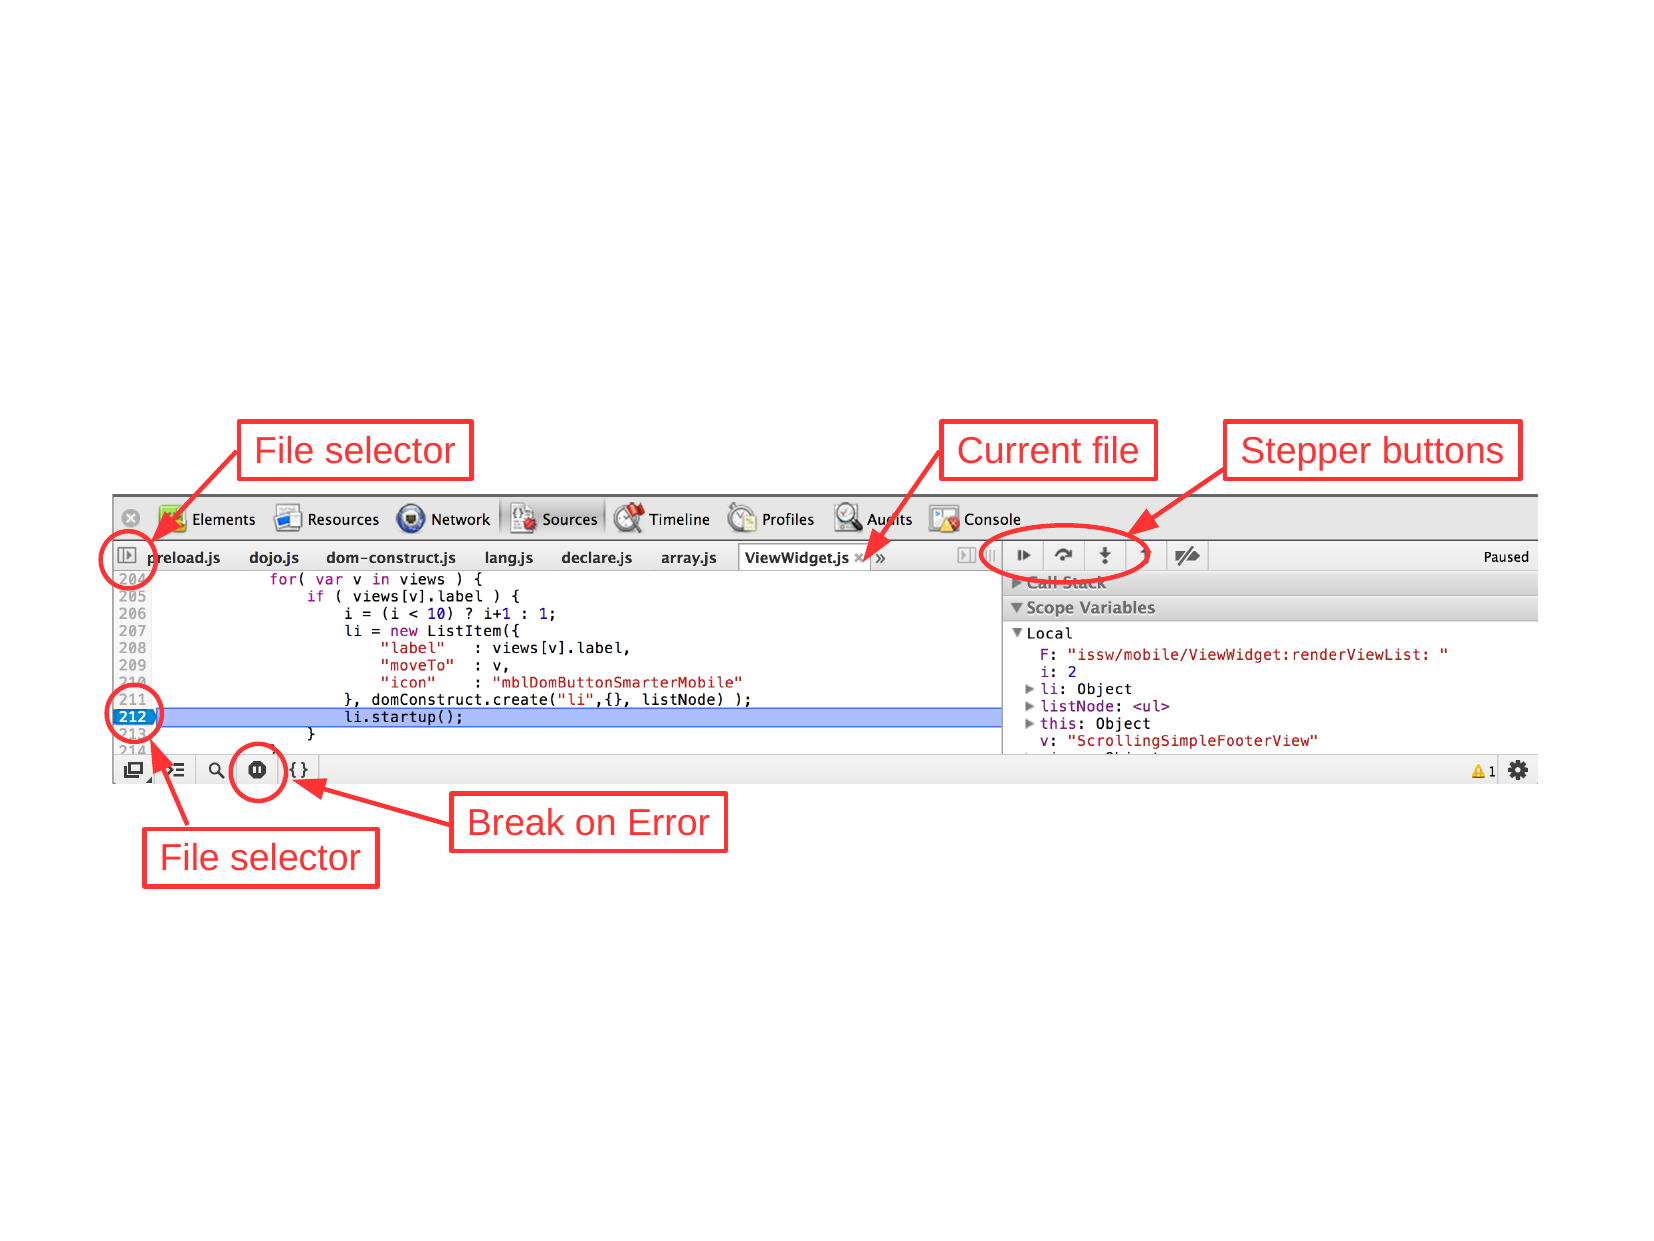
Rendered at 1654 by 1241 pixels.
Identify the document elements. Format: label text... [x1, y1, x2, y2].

text_box Stepper buttons [1225, 421, 1521, 480]
picture [984, 528, 1145, 580]
picture [112, 735, 166, 784]
picture [112, 534, 153, 586]
text_box Current file [941, 421, 1156, 480]
picture [112, 688, 159, 739]
text_box File selector [144, 828, 378, 887]
picture [112, 494, 192, 539]
text_box File selector [238, 421, 472, 480]
picture [234, 747, 283, 784]
picture [112, 494, 1538, 784]
text_box Break on Error [451, 793, 726, 852]
